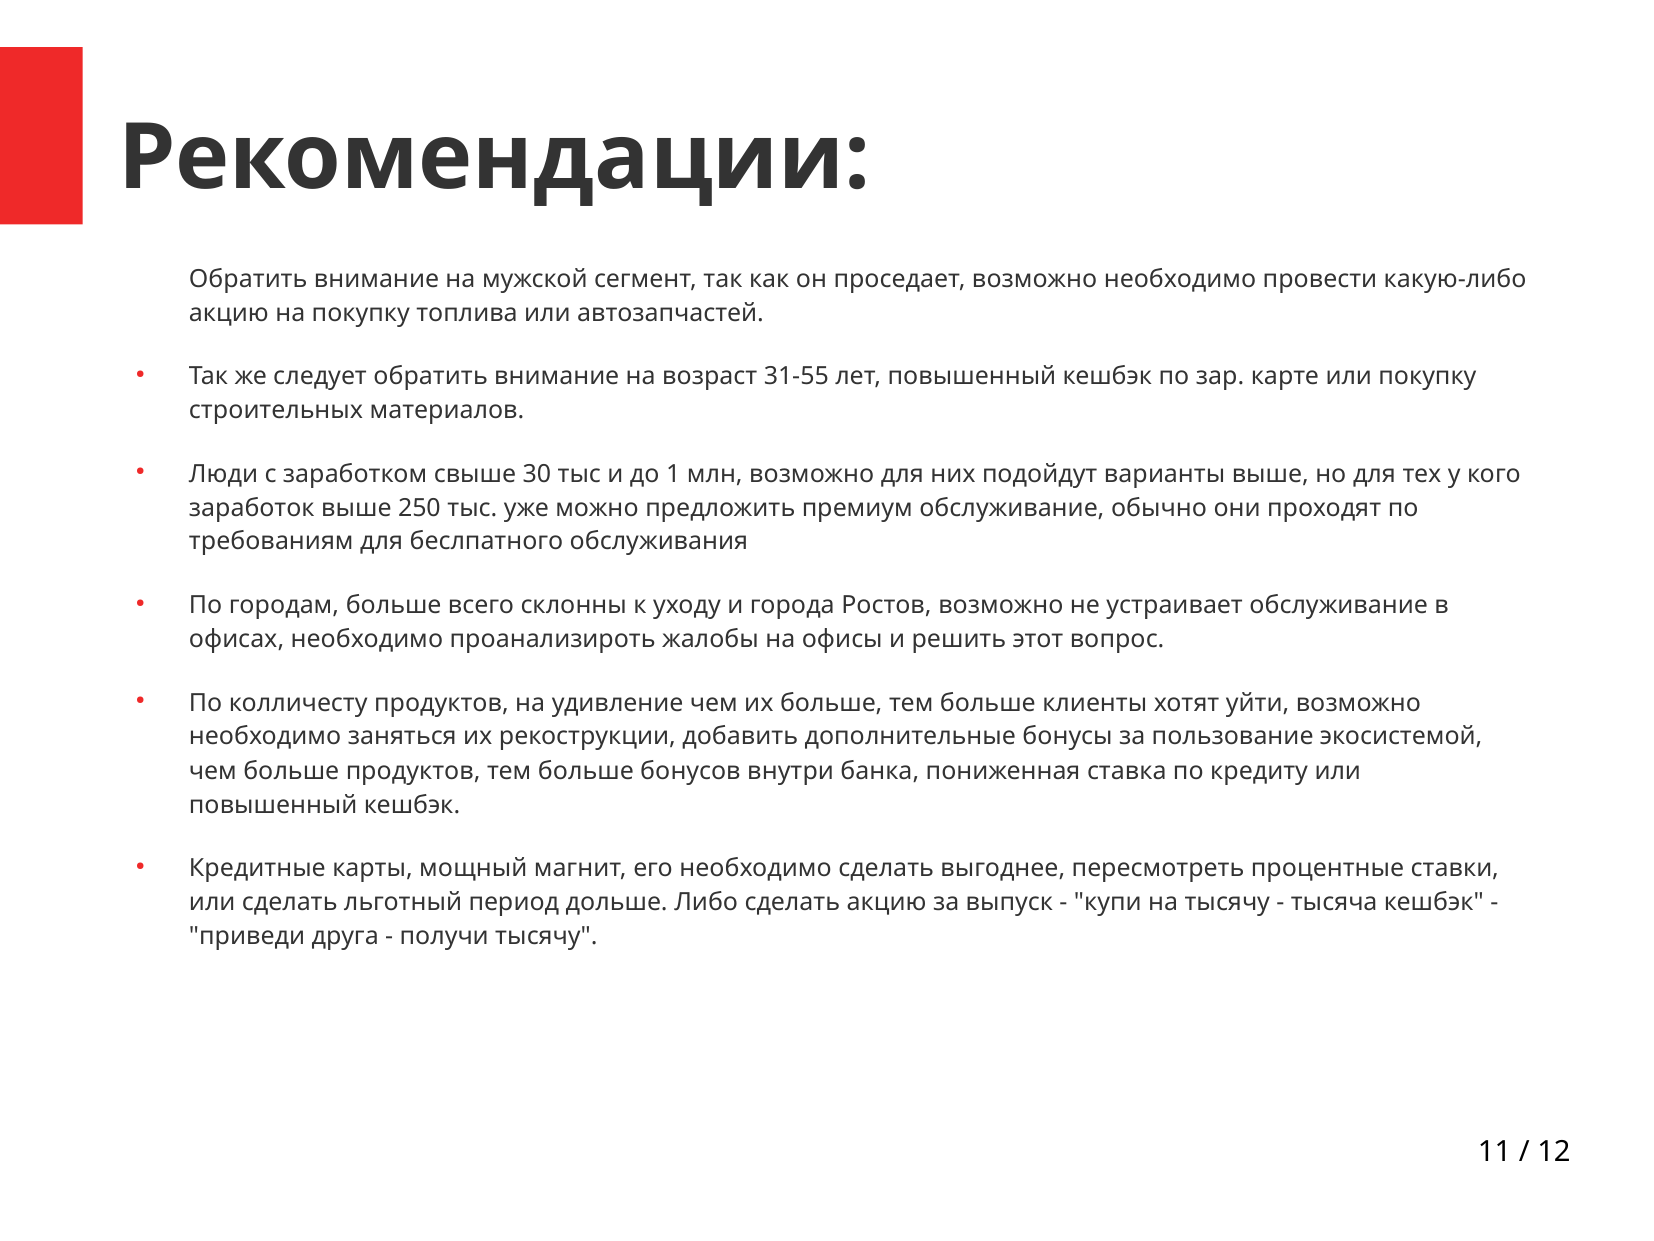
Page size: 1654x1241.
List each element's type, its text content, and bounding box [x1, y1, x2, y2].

list Обратить внимание на мужской сегмент, так как он проседает, возможно необходимо провести какую-либо акцию на покупку топлива или автозапчастей. Так же следует обратить внимание на возраст 31-55 лет, повышенный кешбэк по зар. карте или покупку строительных материалов. Люди с заработком свыше 30 тыс и до 1 млн, возможно для них подойдут варианты выше, но для тех у кого заработок выше 250 тыс. уже можно предложить премиум обслуживание, обычно они проходят по требованиям для беслпатного обслуживания По городам, больше всего склонны к уходу и города Ростов, возможно не устраивает обслуживание в офисах, необходимо проанализироть жалобы на офисы и решить этот вопрос. По колличесту продуктов, на удивление чем их больше, тем больше клиенты хотят уйти, возможно необходимо заняться их рекострукции, добавить дополнительные бонусы за пользование экосистемой, чем больше продуктов, тем больше бонусов внутри банка, пониженная ставка по кредиту или повышенный кешбэк. Кредитные карты, мощный магнит, его необходимо сделать выгоднее, пересмотреть процентные ставки, или сделать льготный период дольше. Либо сделать акцию за выпуск - "купи на тысячу - тысяча кешбэк" - "приведи друга - получи тысячу". [118, 260, 1536, 980]
title Рекомендации: [118, 49, 1571, 257]
